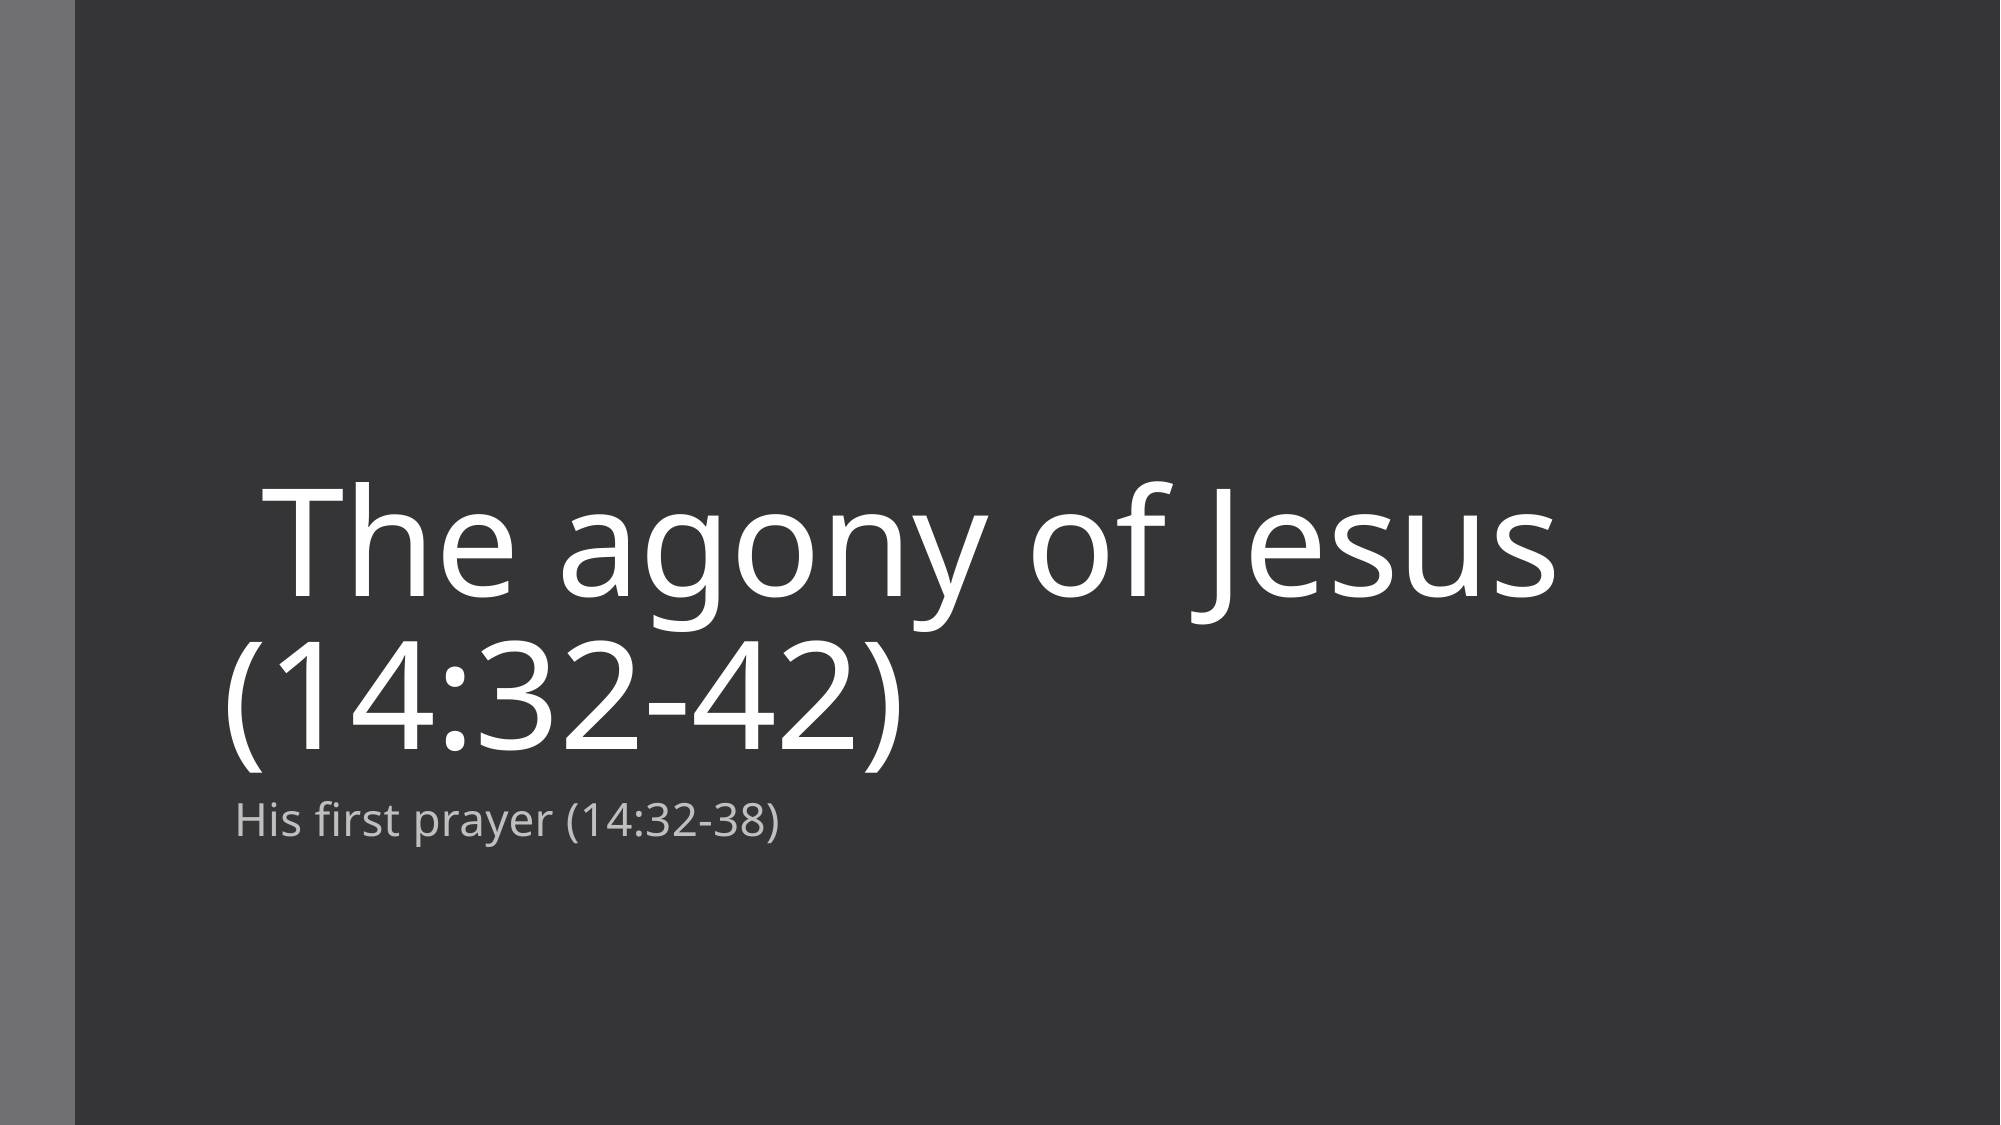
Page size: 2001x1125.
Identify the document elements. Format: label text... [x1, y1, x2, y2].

title The agony of Jesus (14:32-42) [206, 124, 1752, 787]
subtitle His first prayer (14:32-38) [206, 787, 1752, 1066]
